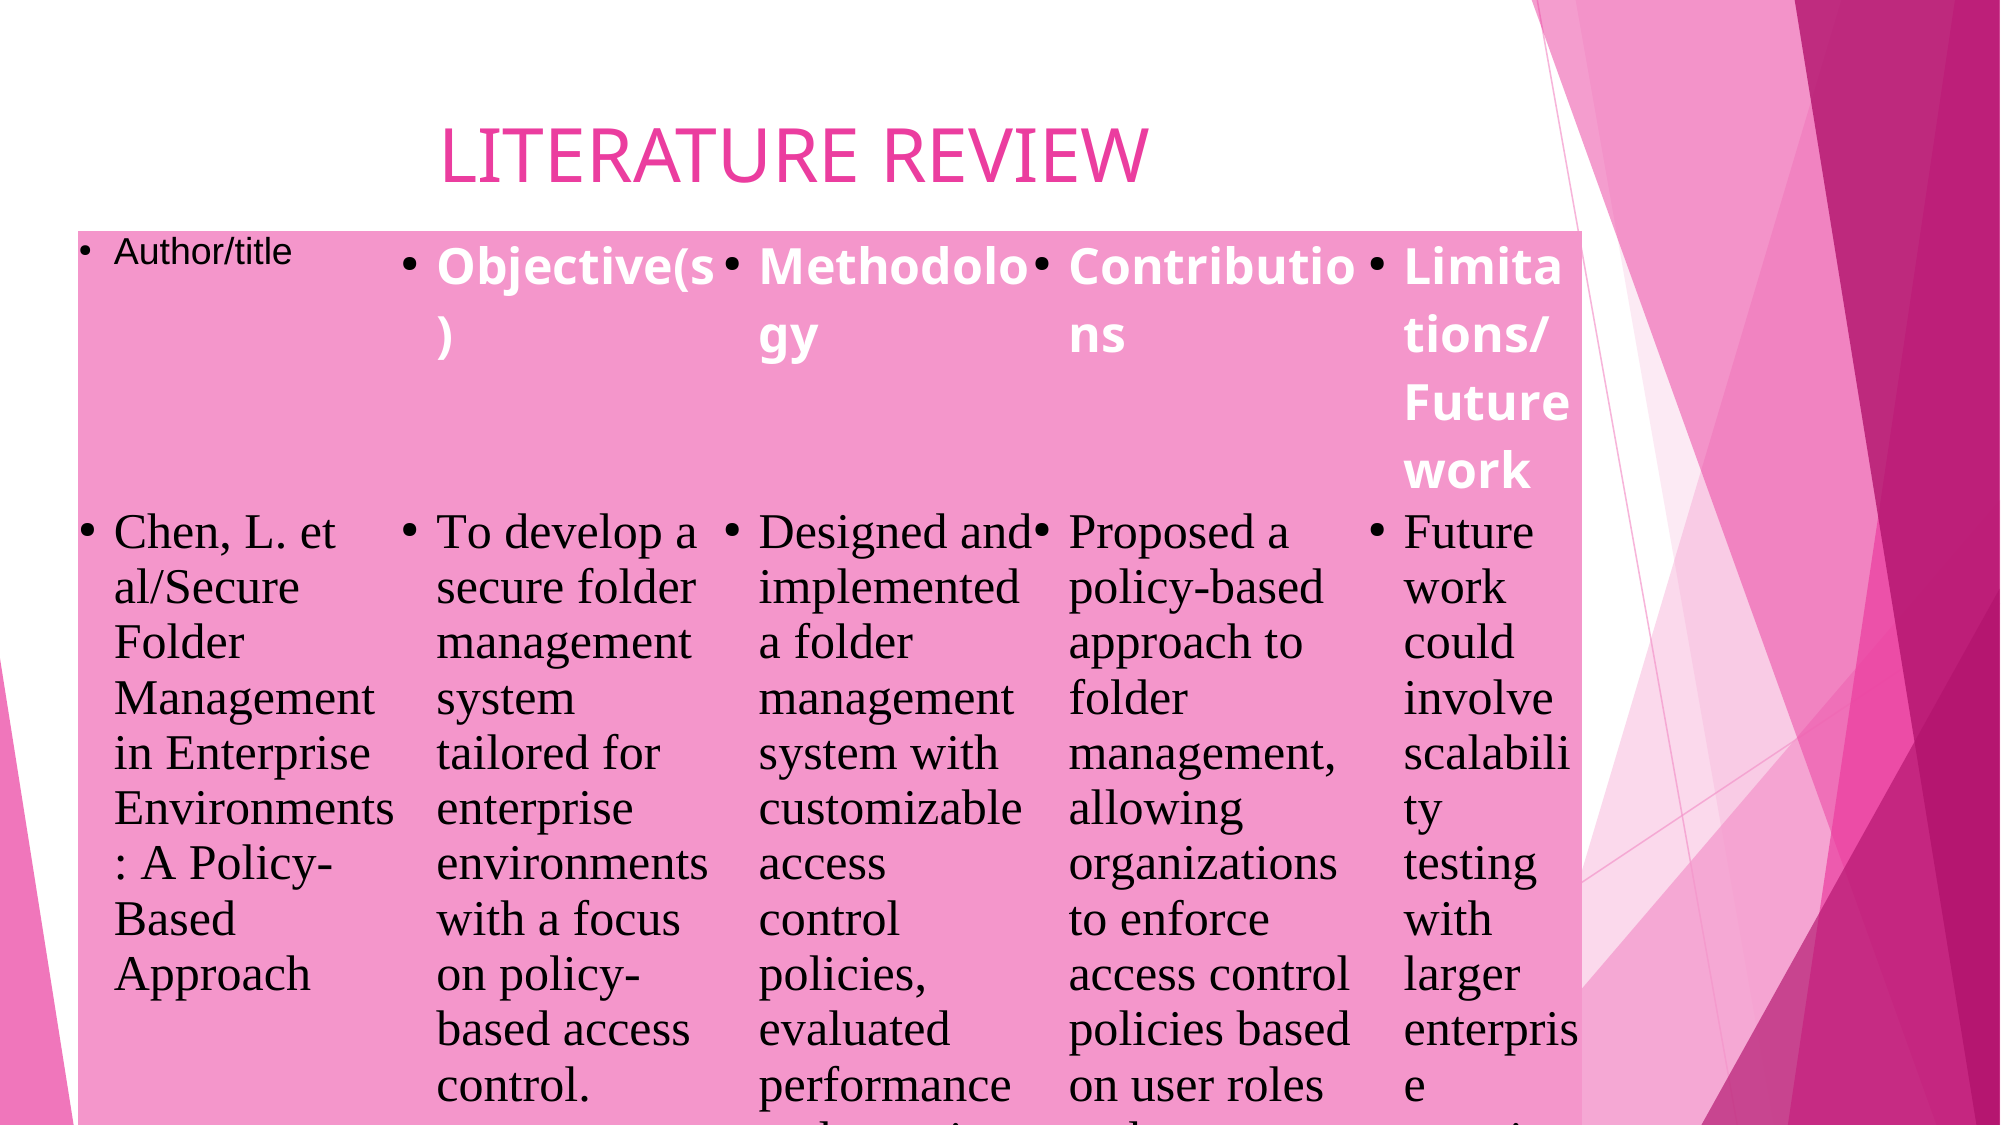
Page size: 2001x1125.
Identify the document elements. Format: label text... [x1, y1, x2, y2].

table_cell Proposed a policy-based approach to folder management, allowing organizations to enforce access control policies based on user roles and permissions. [1033, 504, 1368, 1125]
table_cell Future work could involve scalability testing with larger enterprise security frameworks. [1368, 504, 1582, 1125]
table_header Objective(s) [401, 231, 723, 504]
table_header Contributions [1033, 231, 1368, 504]
table_cell To develop a secure folder management system tailored for enterprise environments with a focus on policy-based access control. [401, 504, 723, 1125]
table_header Author/title [78, 231, 401, 504]
table_cell Chen, L. et al/Secure Folder Management in Enterprise Environments: A Policy-Based Approach [78, 504, 401, 1125]
table_header Methodology [723, 231, 1033, 504]
table_header Limitations/Future work [1368, 231, 1582, 504]
table_cell Designed and implemented a folder management system with customizable access control policies, evaluated performance and security through simulations and real-world deployment. [723, 504, 1033, 1125]
title LITERATURE REVIEW [111, 99, 1522, 231]
